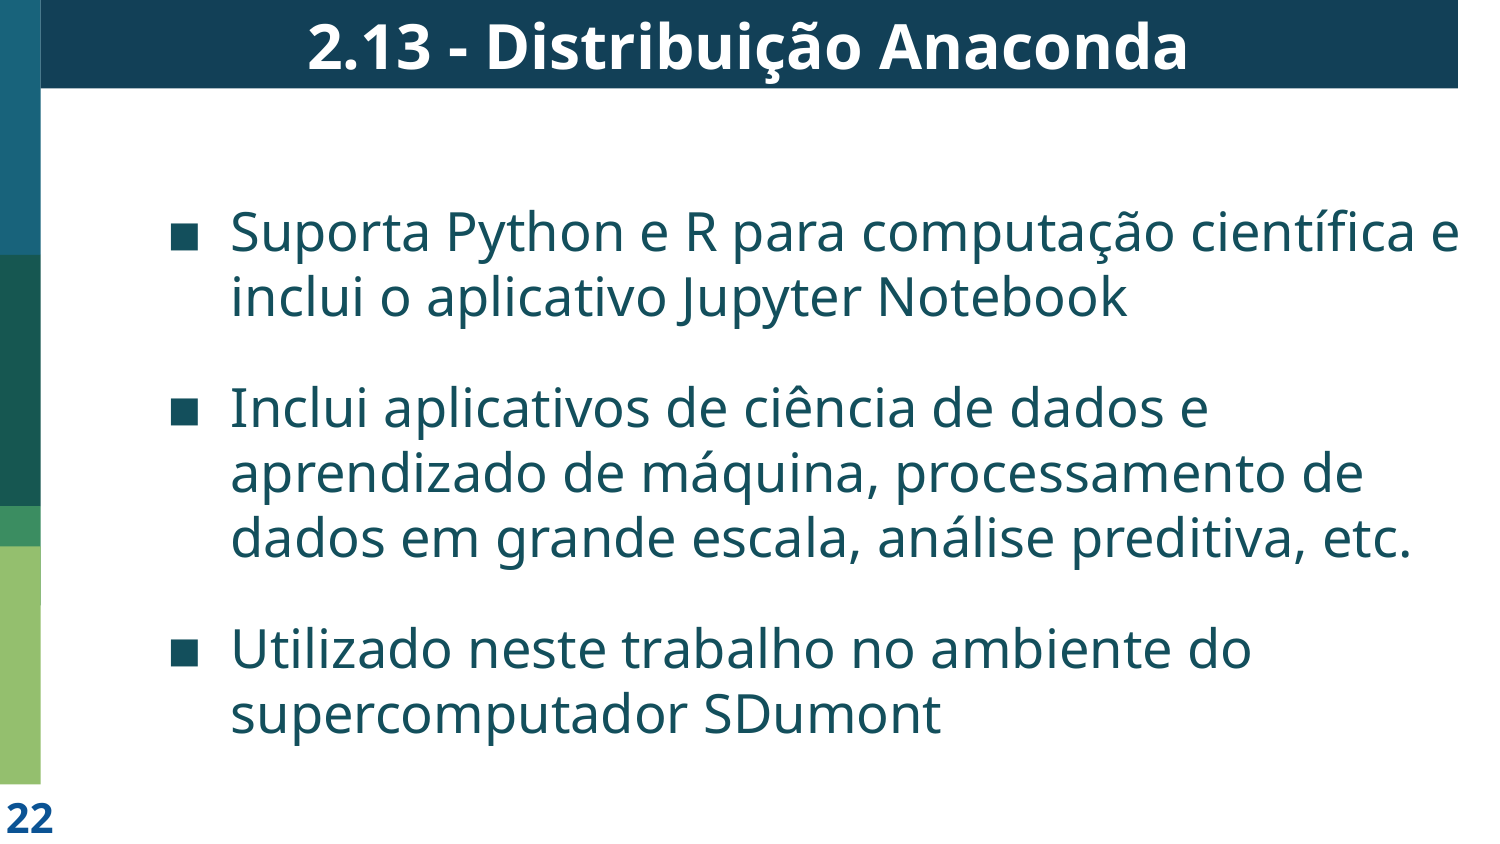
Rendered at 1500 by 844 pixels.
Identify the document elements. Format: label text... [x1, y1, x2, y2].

list Suporta Python e R para computação científica e inclui o aplicativo Jupyter Notebook Inclui aplicativos de ciência de dados e aprendizado de máquina, processamento de dados em grande escala, análise preditiva, etc. Utilizado neste trabalho no ambiente do supercomputador SDumont [140, 182, 1500, 744]
title 2.13 - Distribuição Anaconda [40, 0, 1459, 89]
slide_number <number> [0, 785, 59, 844]
